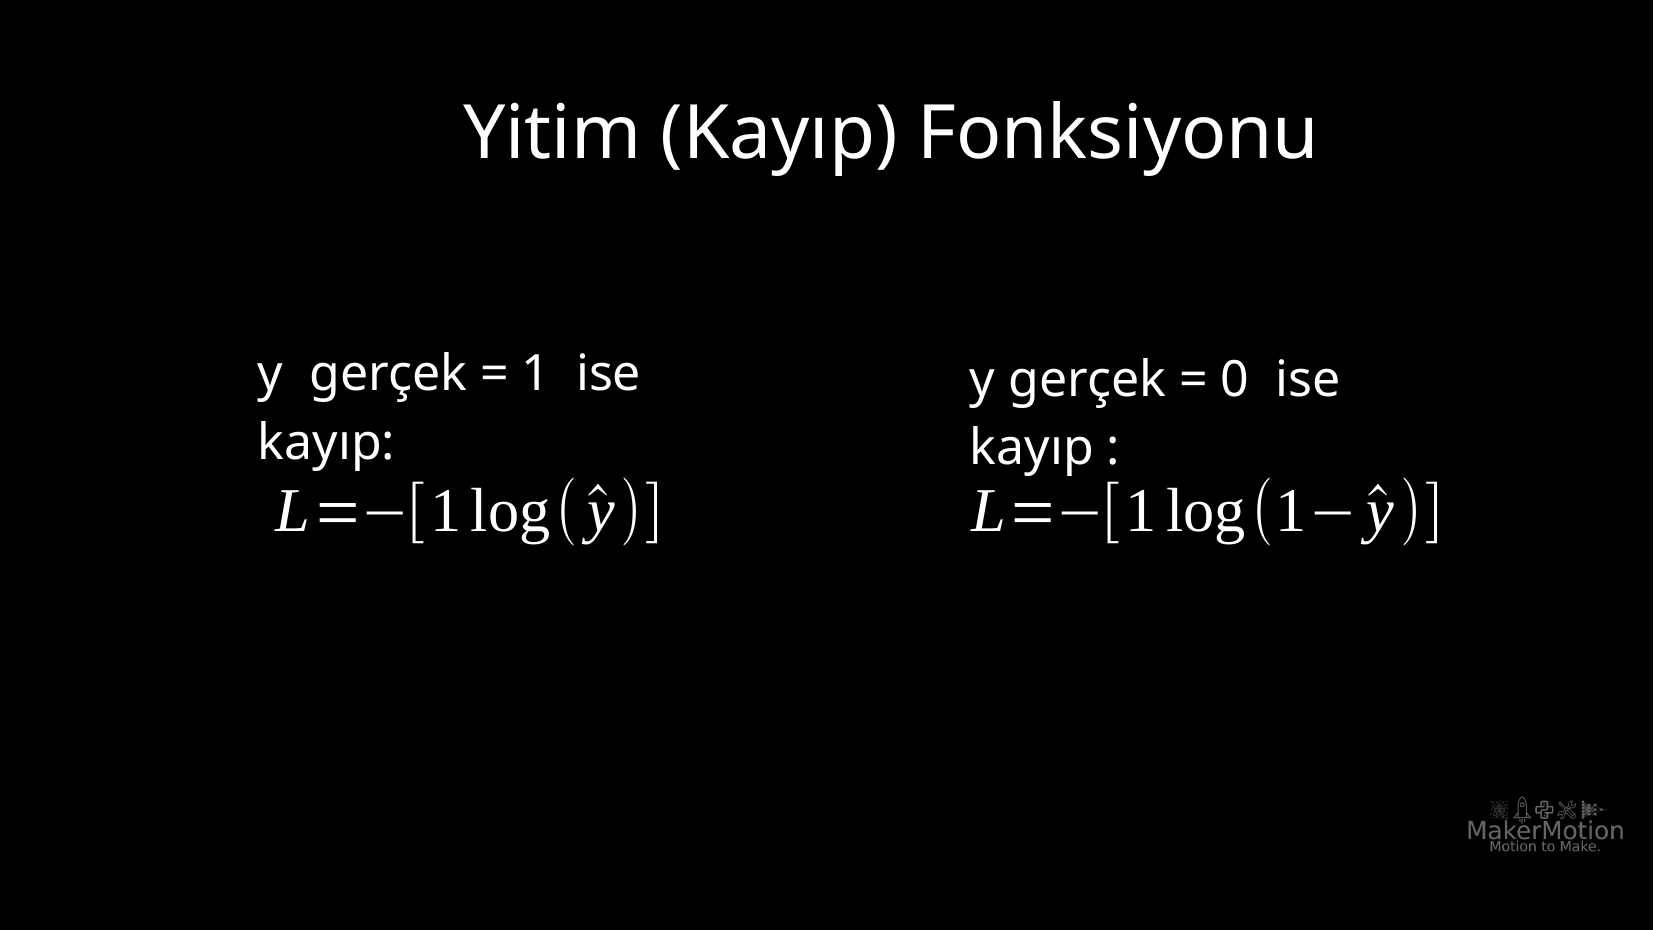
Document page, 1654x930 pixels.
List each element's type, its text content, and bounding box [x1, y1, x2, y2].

picture [1440, 719, 1651, 930]
chart [266, 475, 668, 550]
chart [961, 474, 1447, 550]
text_box Yitim (Kayıp) Fonksiyonu [448, 70, 1205, 172]
text_box y gerçek = 1 ise kayıp: [243, 330, 739, 460]
text_box y gerçek = 0 ise kayıp : [955, 335, 1466, 466]
